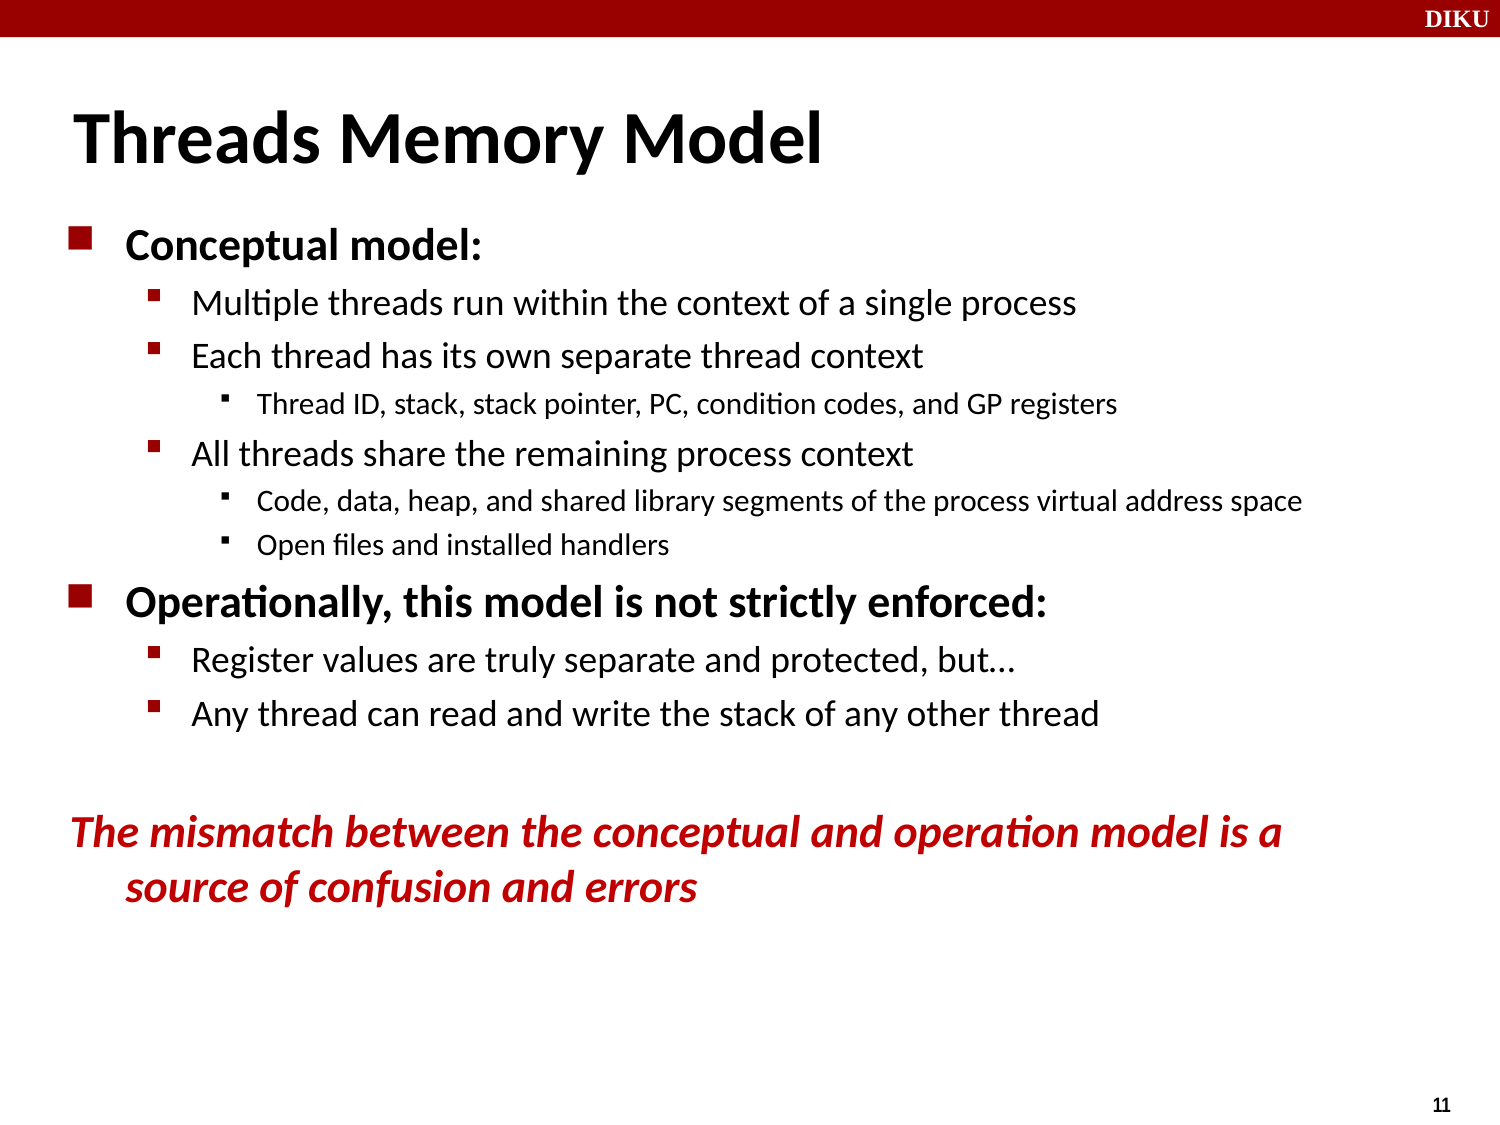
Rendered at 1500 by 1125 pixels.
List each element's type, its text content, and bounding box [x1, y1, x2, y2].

text_box Threads Memory Model [58, 71, 1304, 197]
text_box Conceptual model: Multiple threads run within the context of a single process Each thread has its own separate thread context Thread ID, stack, stack pointer, PC, condition codes, and GP registers All threads share the remaining process context Code, data, heap, and shared library segments of the process virtual address space Open files and installed handlers Operationally, this model is not strictly enforced: Register values are truly separate and protected, but… Any thread can read and write the stack of any other thread The mismatch between the conceptual and operation model is a source of confusion and errors [54, 207, 1400, 1023]
